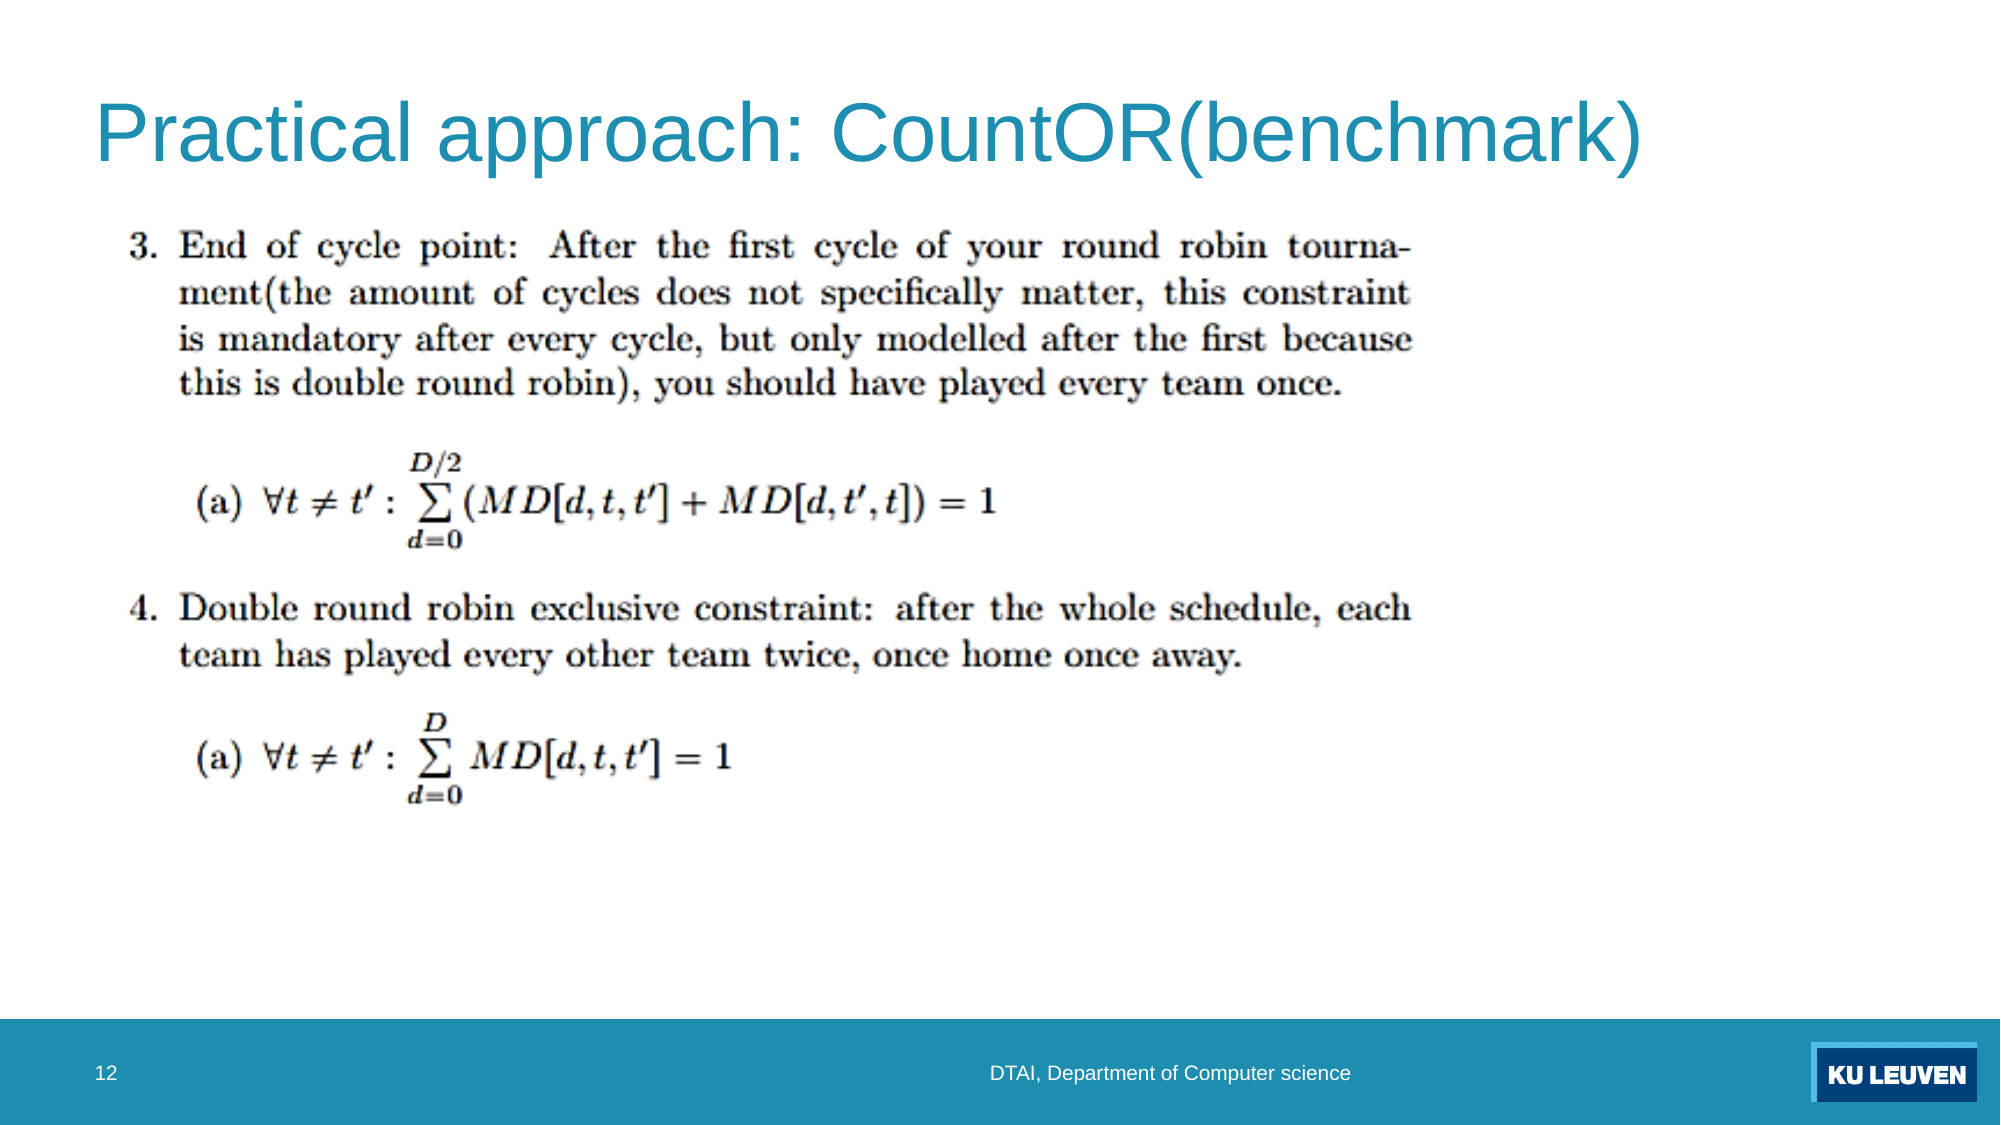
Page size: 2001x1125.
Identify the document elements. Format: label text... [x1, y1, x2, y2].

text_box DTAI, Department of Computer science [989, 1018, 1809, 1125]
text_box <number> [94, 1018, 201, 1125]
title Practical approach: CountOR(benchmark) [94, 33, 1906, 223]
picture [1811, 1042, 1977, 1102]
picture [94, 198, 1467, 826]
